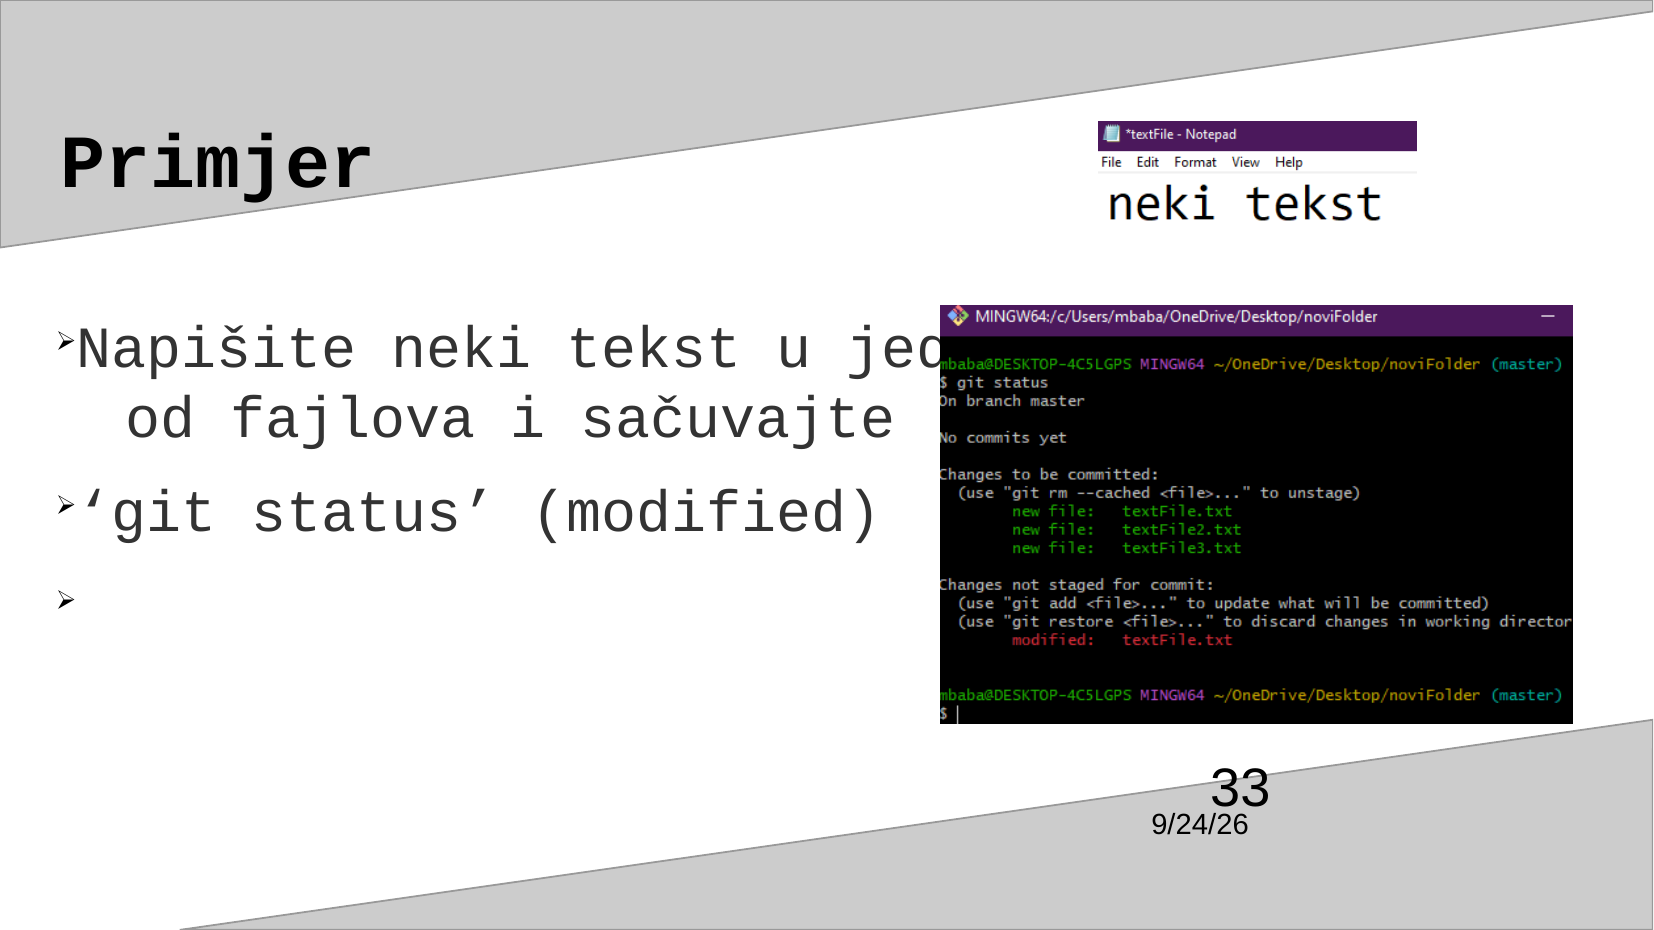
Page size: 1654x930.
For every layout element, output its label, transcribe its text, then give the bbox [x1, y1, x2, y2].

text_box 7/1/2023 [1221, 817, 1624, 871]
text_box Napišite neki tekst u jednom od fajlova i sačuvajte ‘git status’ (modified) [55, 309, 1221, 871]
picture [1098, 203, 1417, 282]
picture [940, 305, 1573, 724]
text_box [1221, 752, 1624, 817]
text_box Primjer [60, 112, 1538, 203]
